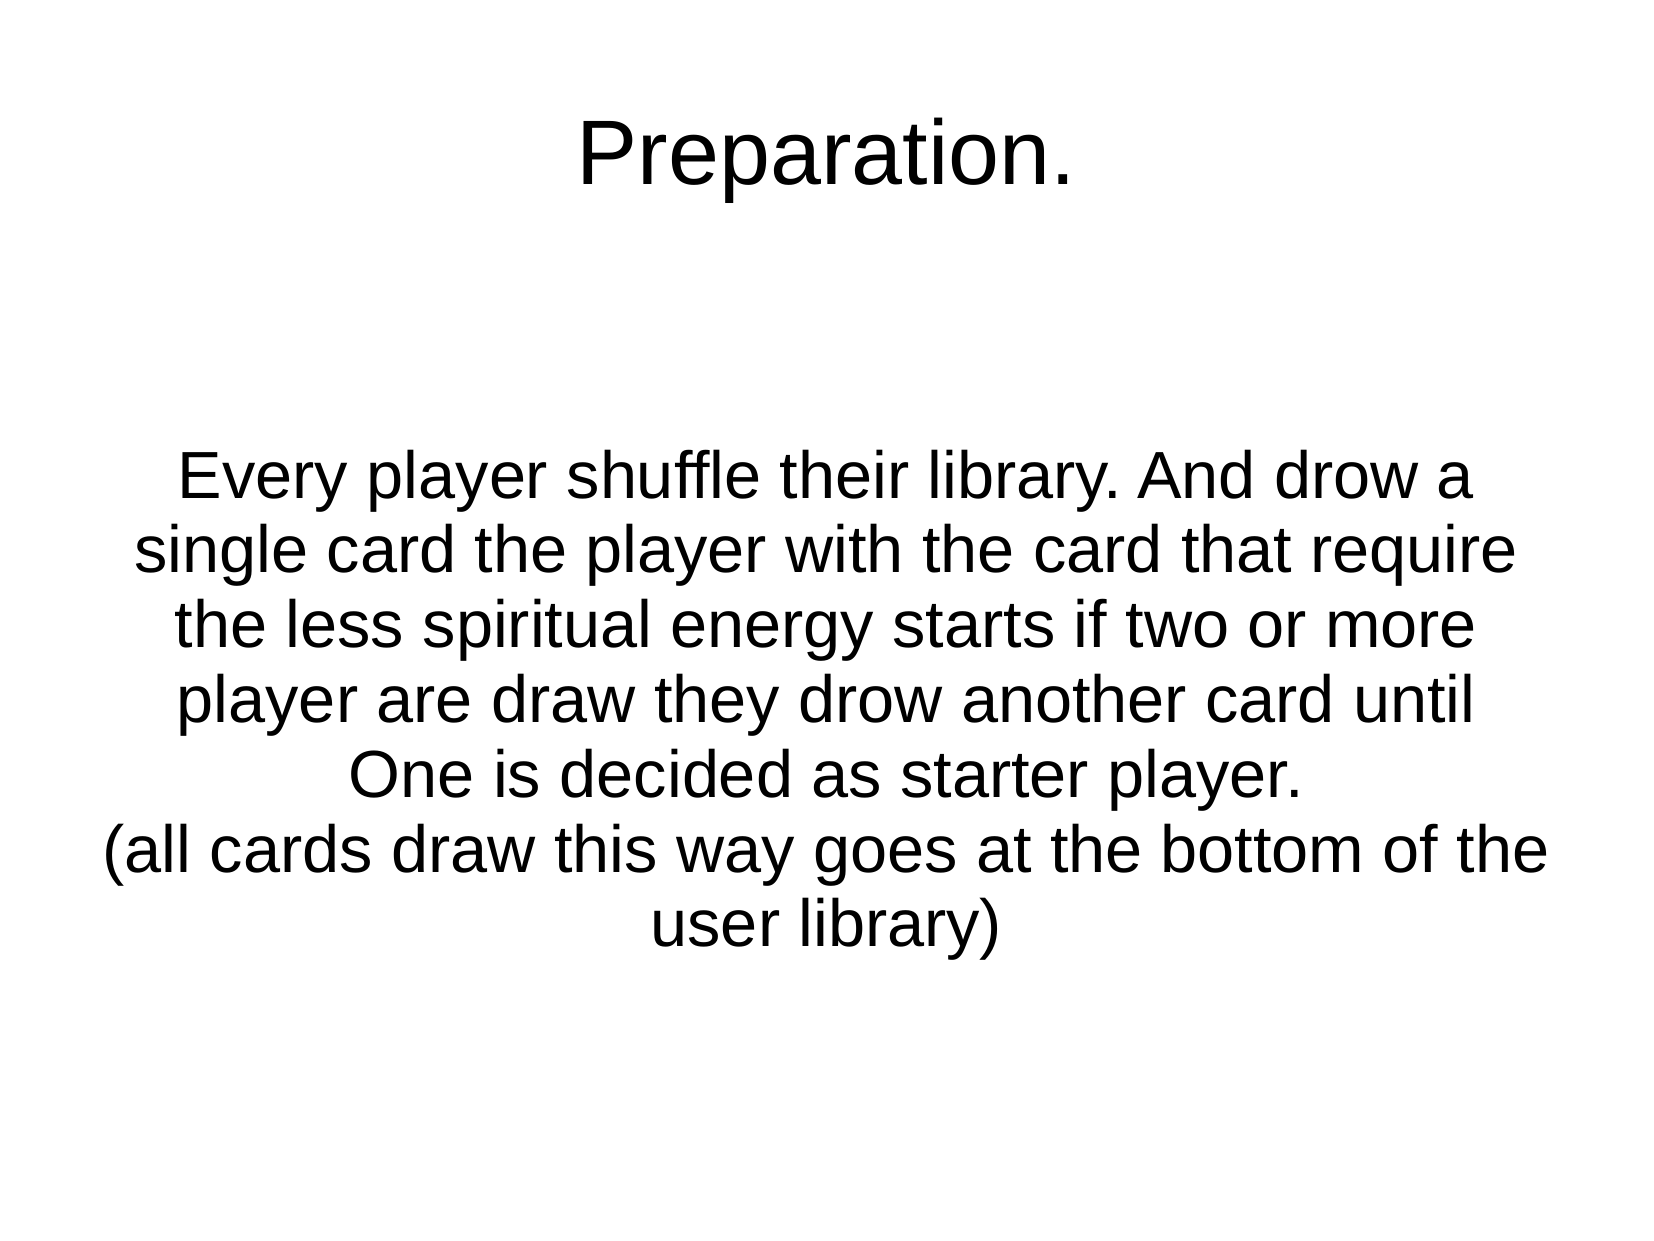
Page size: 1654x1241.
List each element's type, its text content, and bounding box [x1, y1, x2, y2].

title Preparation. [82, 49, 1571, 257]
subtitle Every player shuffle their library. And drow a single card the player with the card that require the less spiritual energy starts if two or more player are draw they drow another card until One is decided as starter player. (all cards draw this way goes at the bottom of the user library) [82, 290, 1571, 1109]
